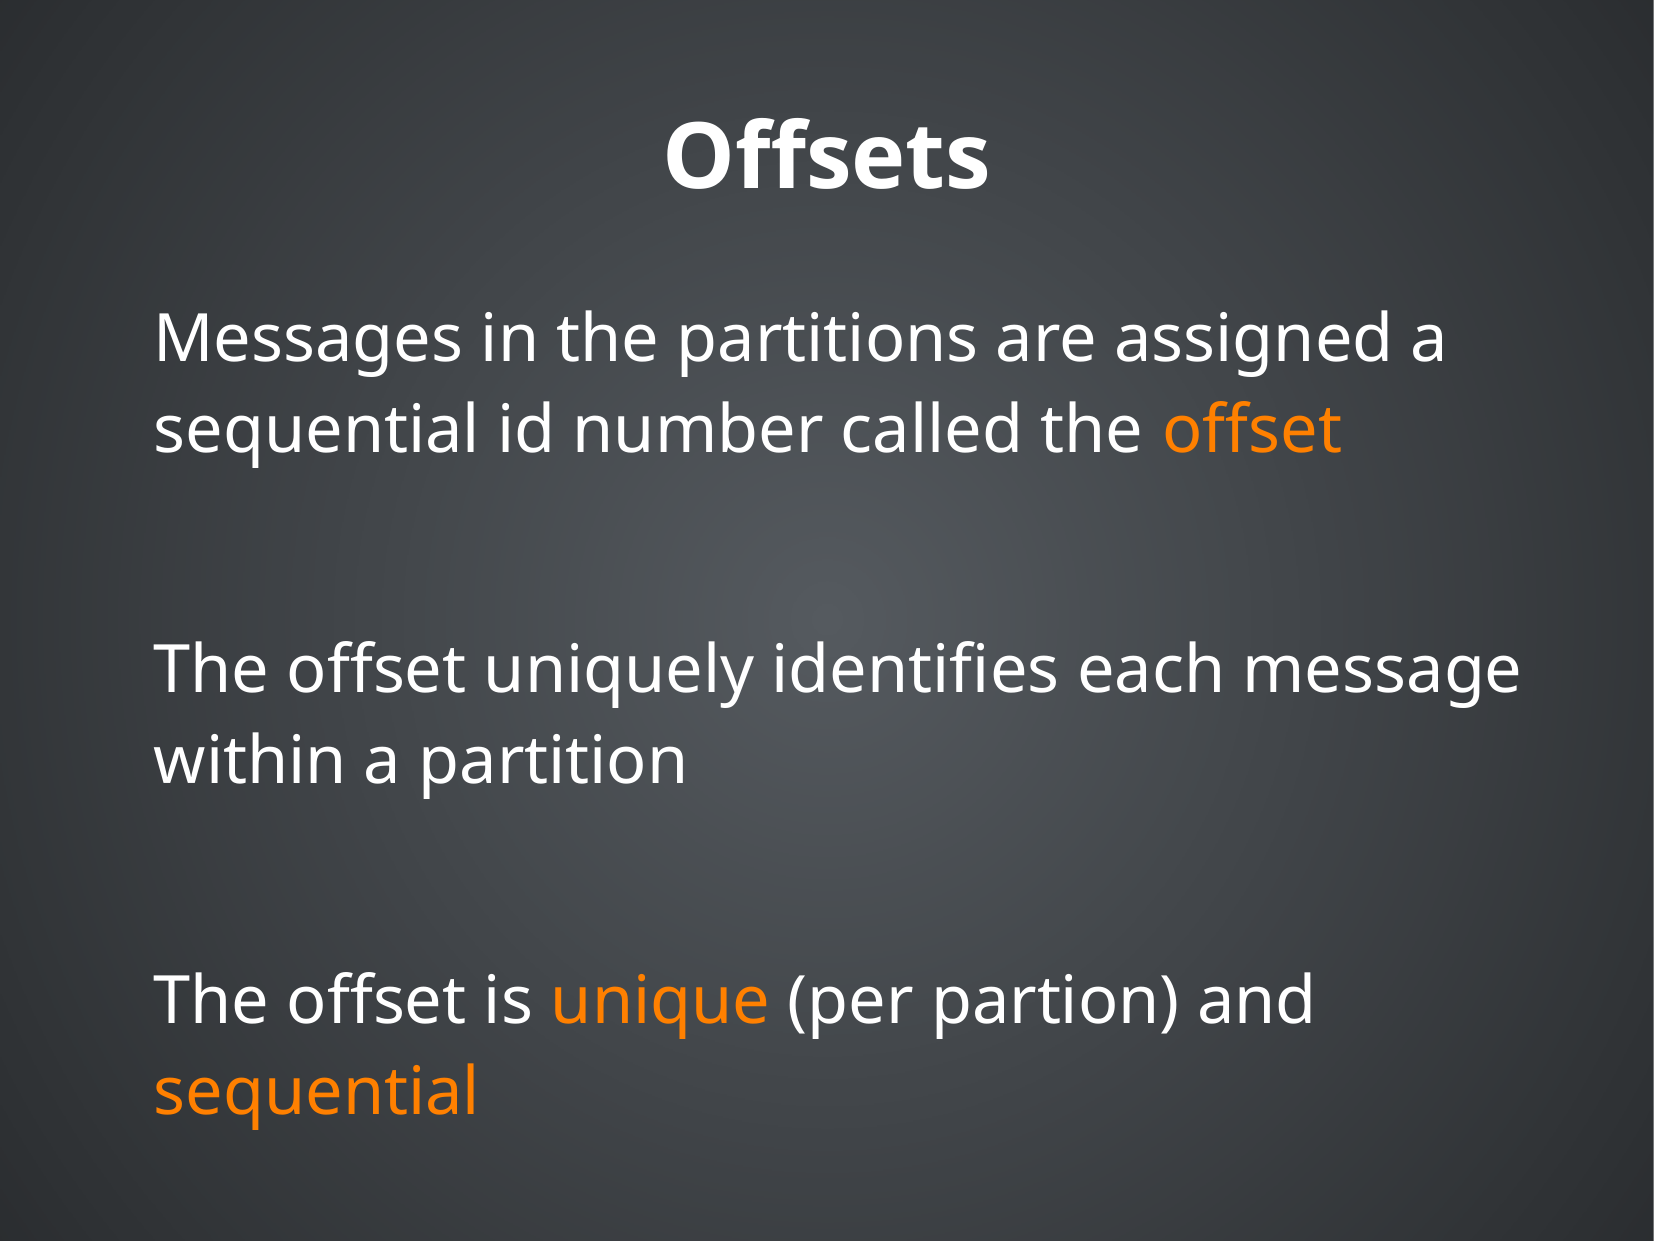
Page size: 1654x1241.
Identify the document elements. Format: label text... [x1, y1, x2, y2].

picture [0, 0, 1654, 1241]
list Messages in the partitions are assigned a sequential id number called the offset The offset uniquely identifies each message within a partition The offset is unique (per partion) and sequential [82, 290, 1571, 1138]
title Offsets [82, 49, 1571, 257]
